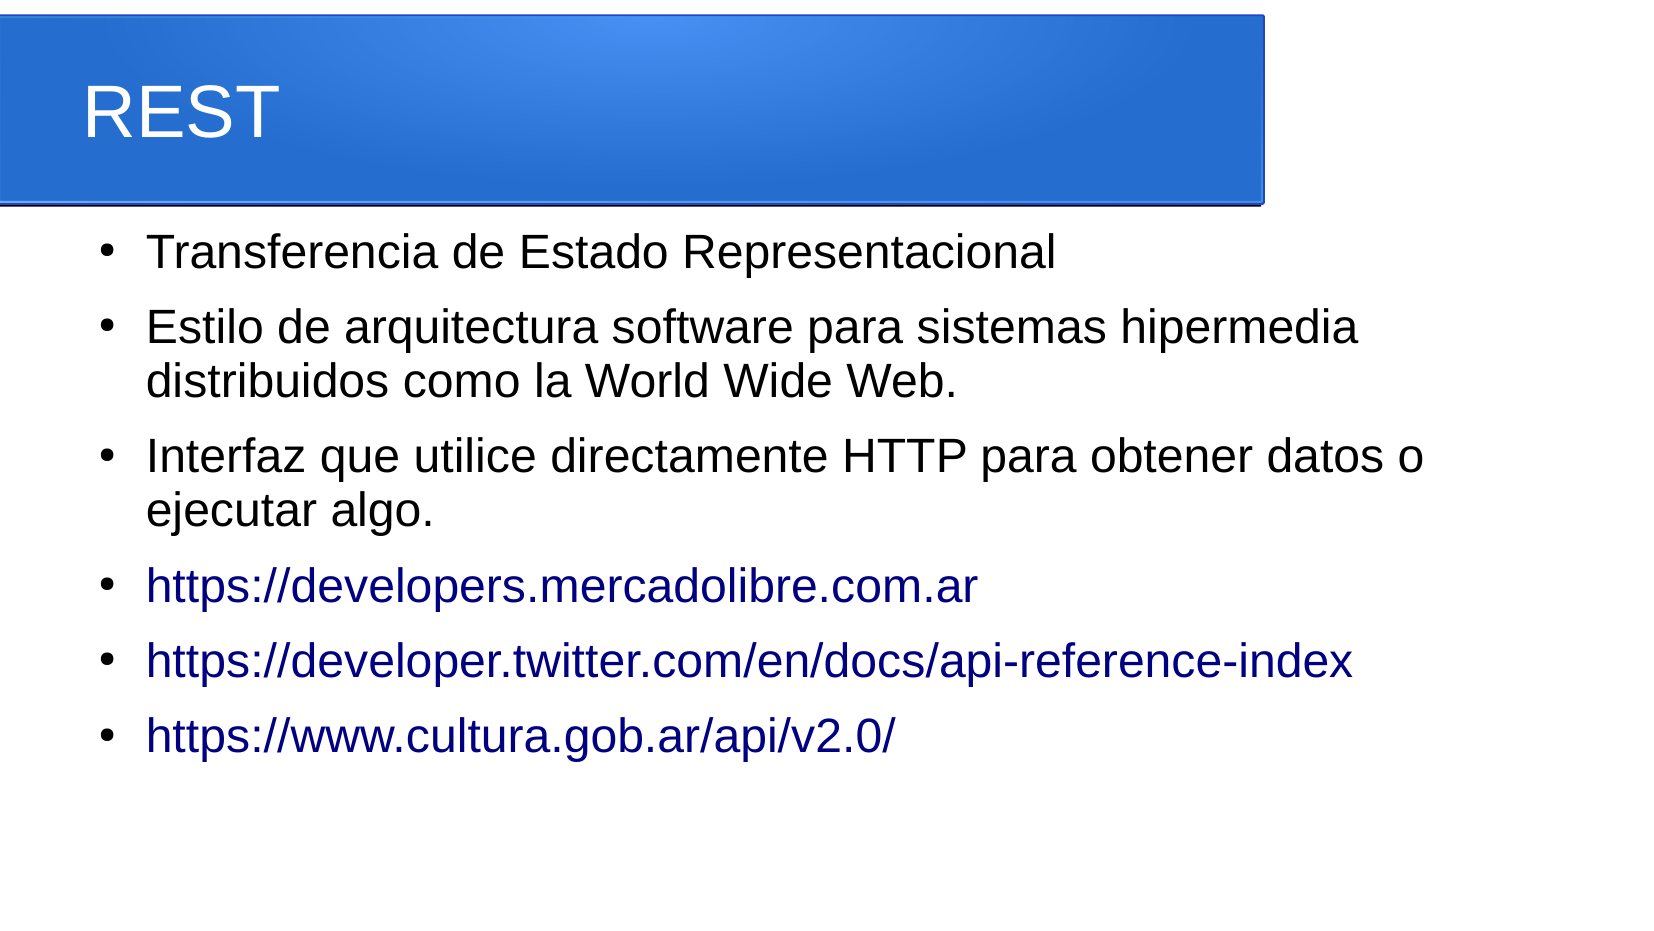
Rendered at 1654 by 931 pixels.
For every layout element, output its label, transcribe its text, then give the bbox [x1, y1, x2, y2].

list Transferencia de Estado Representacional Estilo de arquitectura software para sistemas hipermedia distribuidos como la World Wide Web. Interfaz que utilice directamente HTTP para obtener datos o ejecutar algo. https://developers.mercadolibre.com.ar https://developer.twitter.com/en/docs/api-reference-index https://www.cultura.gob.ar/api/v2.0/ [82, 224, 1571, 764]
title REST [82, 35, 1235, 189]
